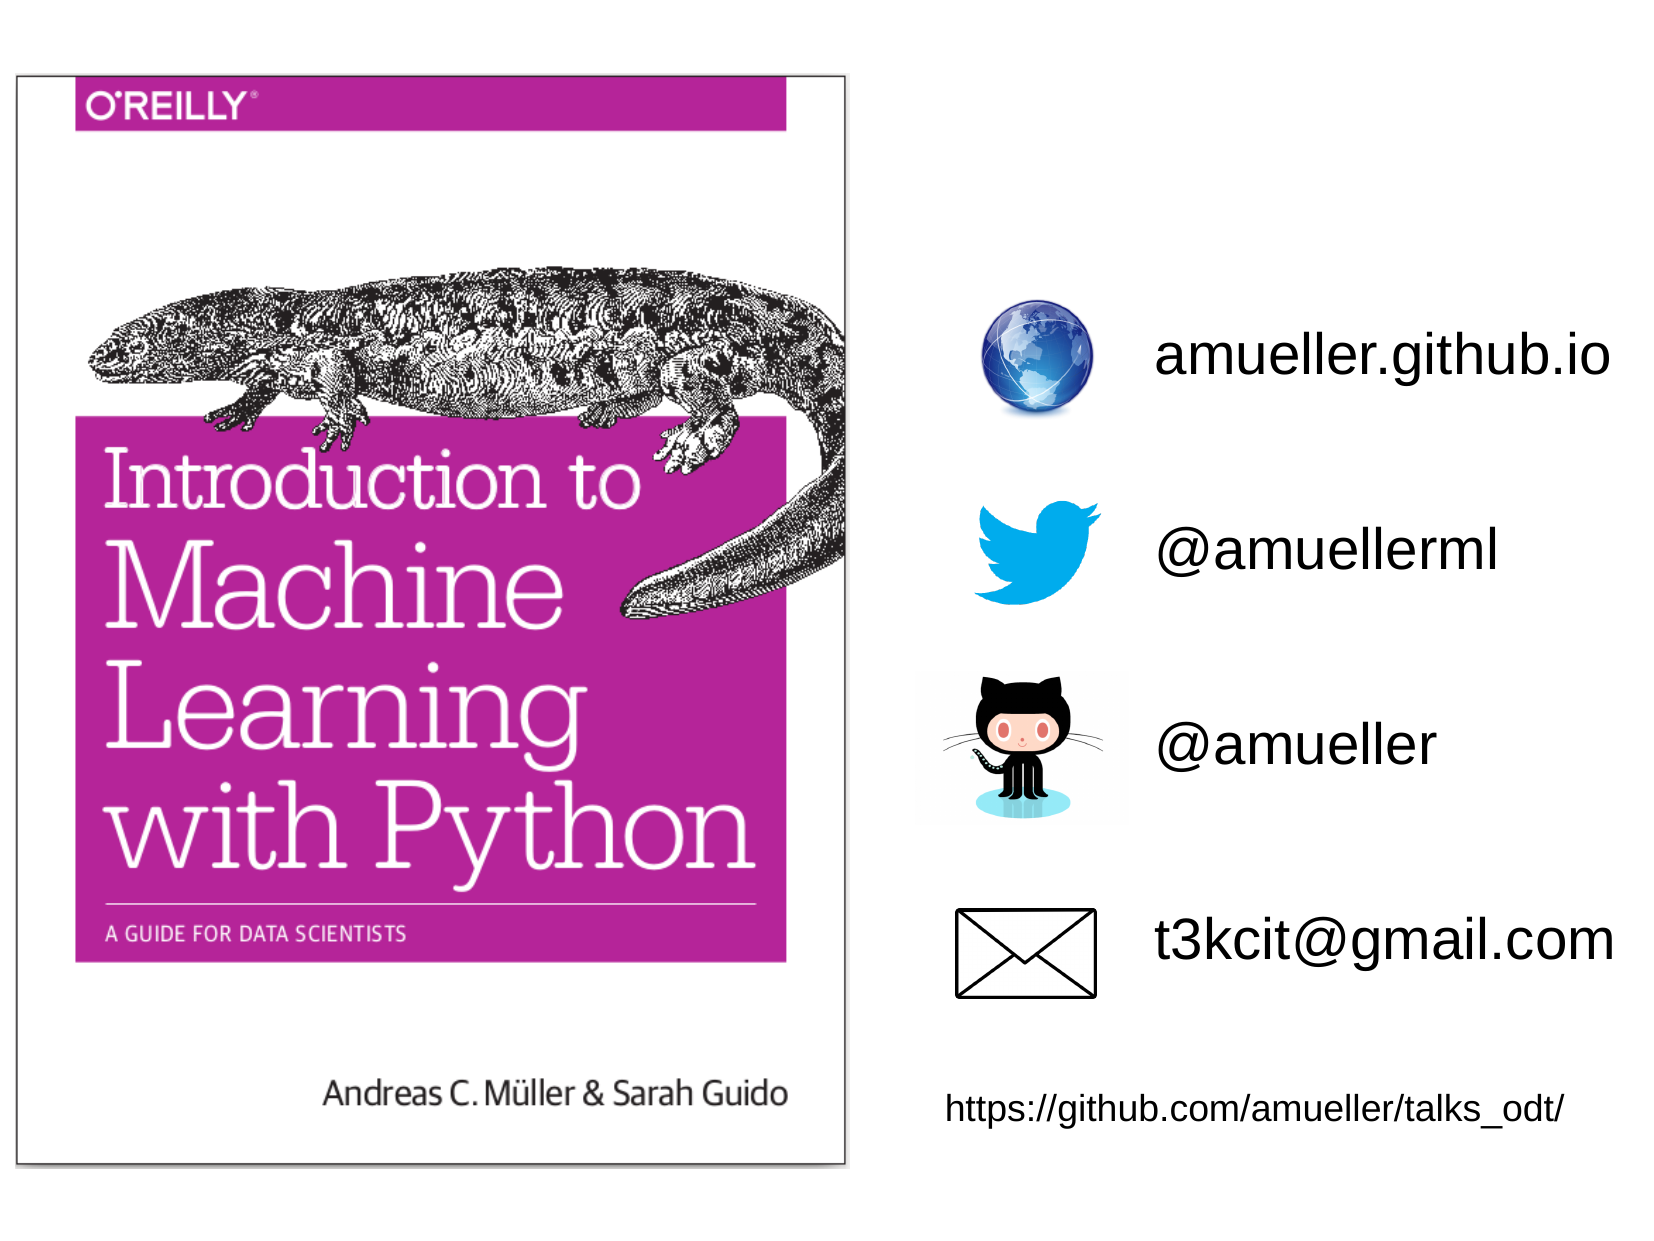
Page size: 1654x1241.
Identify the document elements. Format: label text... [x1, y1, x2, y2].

text_box https://github.com/amueller/talks_odt/ [930, 1080, 1636, 1141]
picture [915, 671, 1129, 825]
picture [955, 908, 1097, 999]
picture [930, 445, 1145, 660]
picture [15, 73, 850, 1170]
picture [975, 299, 1096, 420]
text_box amueller.github.io @amuellerml @amueller t3kcit@gmail.com [1140, 314, 1654, 1020]
